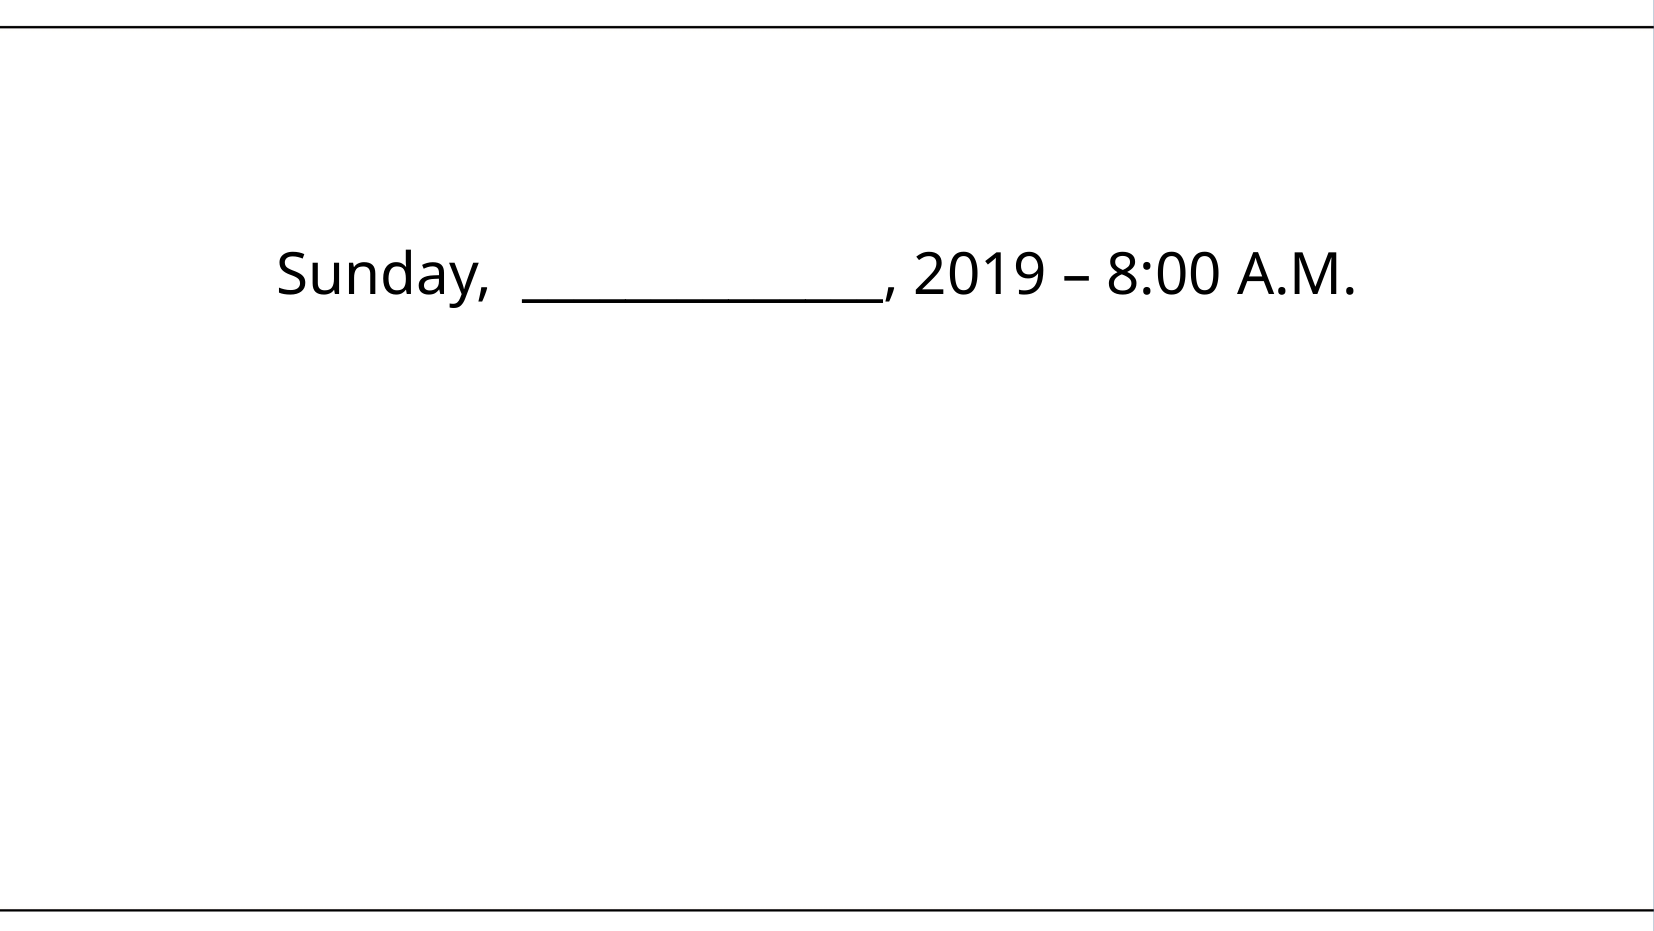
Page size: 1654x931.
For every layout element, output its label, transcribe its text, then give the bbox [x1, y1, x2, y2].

text_box Sunday, ______________, 2019 – 8:00 A.M. [255, 225, 1381, 318]
picture [0, 0, 1654, 931]
